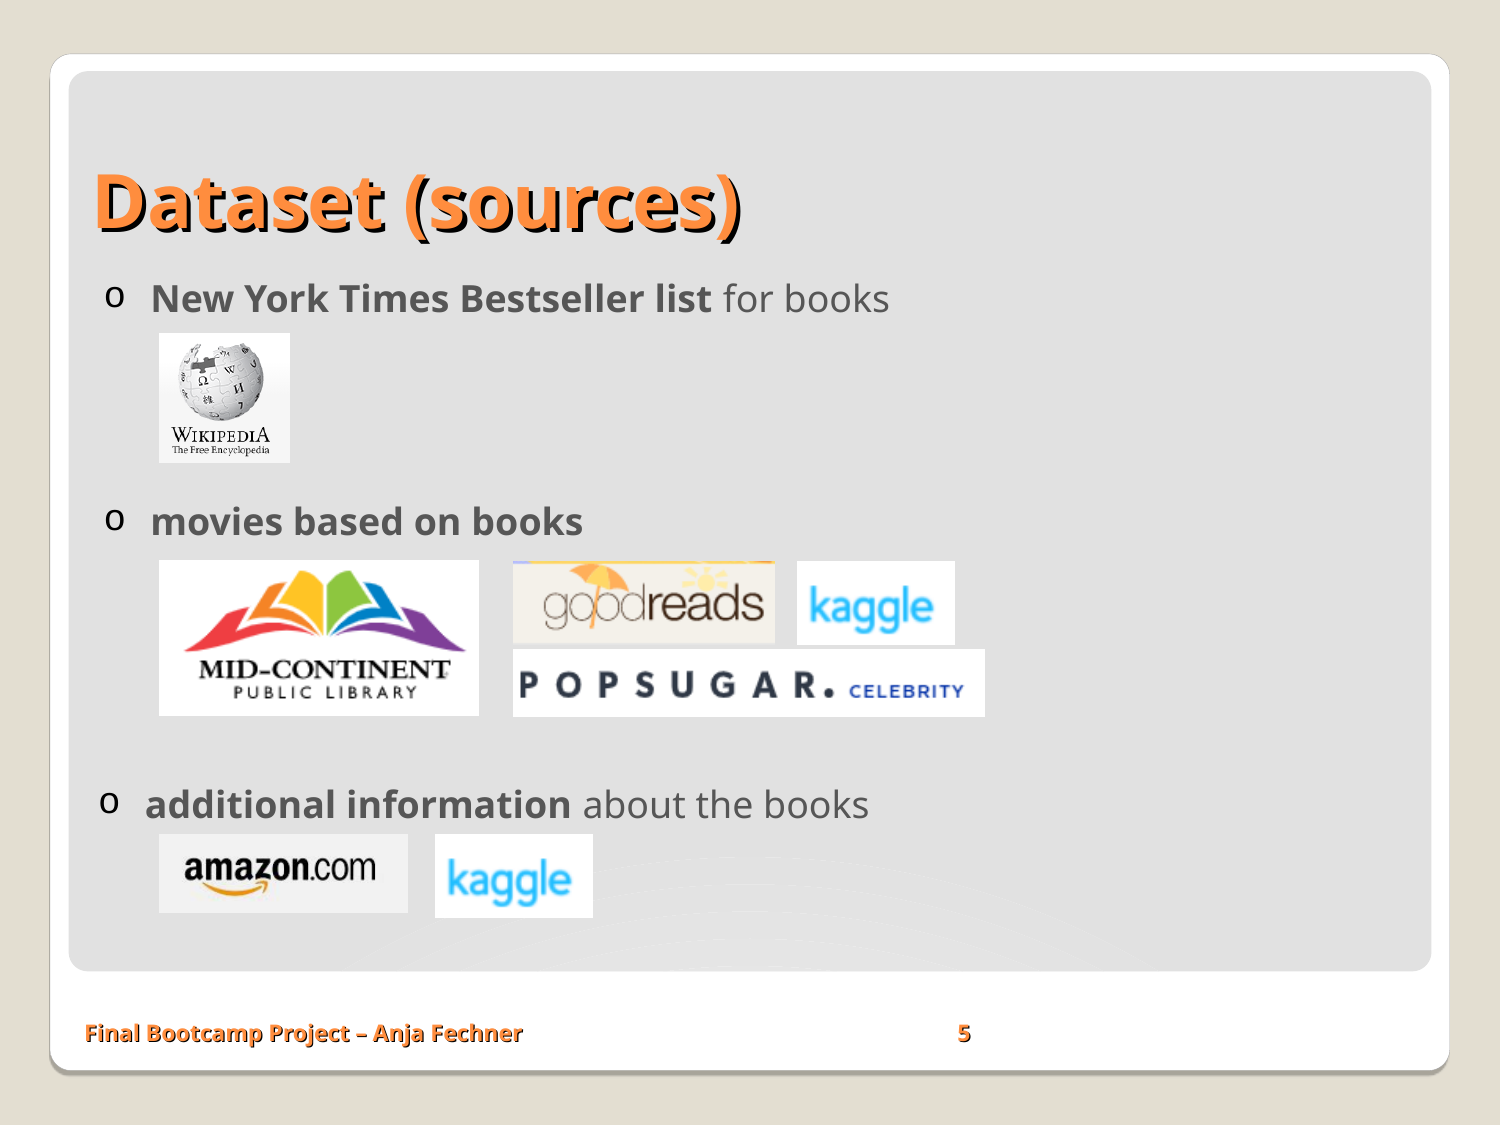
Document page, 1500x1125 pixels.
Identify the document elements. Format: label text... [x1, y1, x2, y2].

picture [159, 560, 479, 716]
text_box movies based on books [88, 468, 727, 552]
picture [797, 561, 955, 645]
title Dataset (sources) [76, 78, 1420, 251]
picture [159, 333, 290, 463]
picture [159, 834, 408, 913]
picture [513, 649, 985, 717]
text_box New York Times Bestseller list for books [88, 245, 1365, 320]
text_box Final Bootcamp Project – Anja Fechner [76, 1012, 1436, 1054]
picture [513, 561, 775, 645]
picture [435, 834, 593, 918]
text_box additional information about the books [83, 751, 980, 826]
